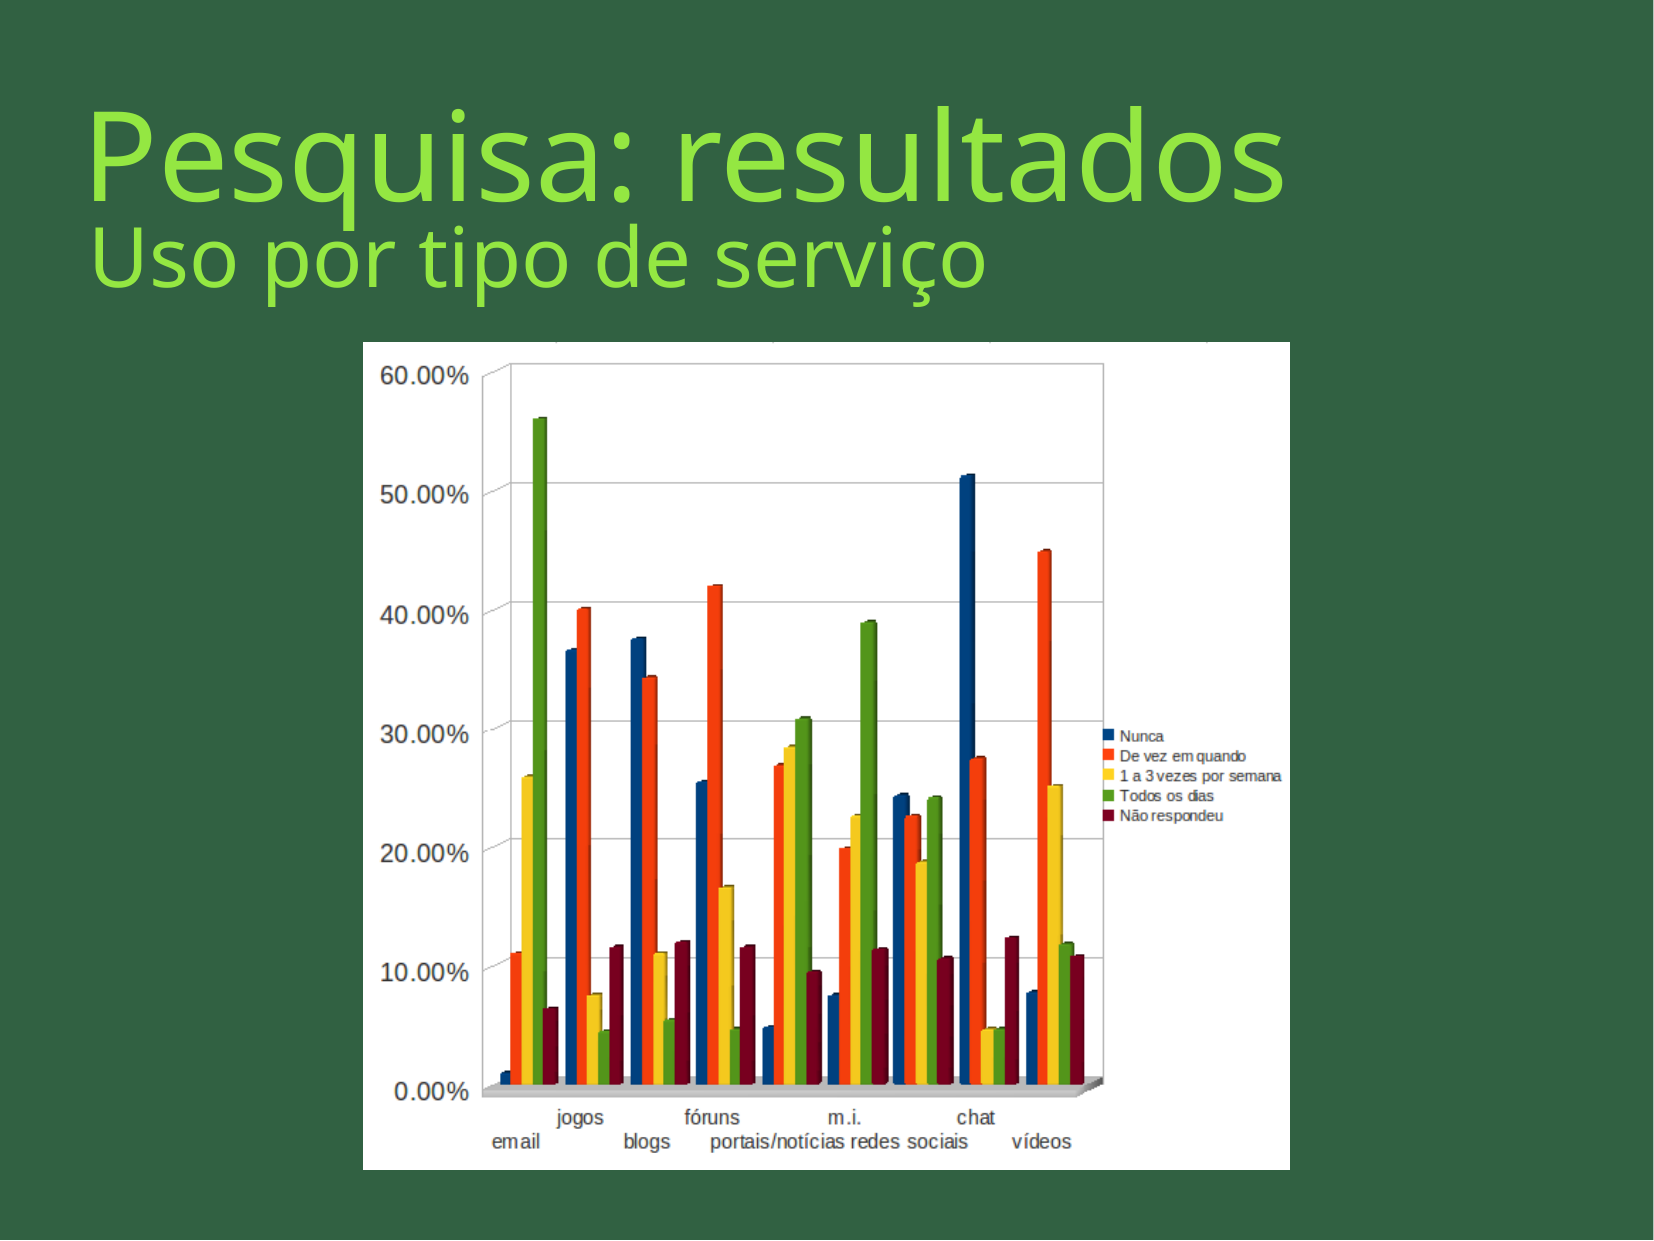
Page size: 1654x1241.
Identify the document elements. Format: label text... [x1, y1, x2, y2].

picture [363, 342, 1290, 1170]
title Pesquisa: resultados [82, 49, 1571, 257]
title Uso por tipo de serviço [88, 177, 1577, 334]
